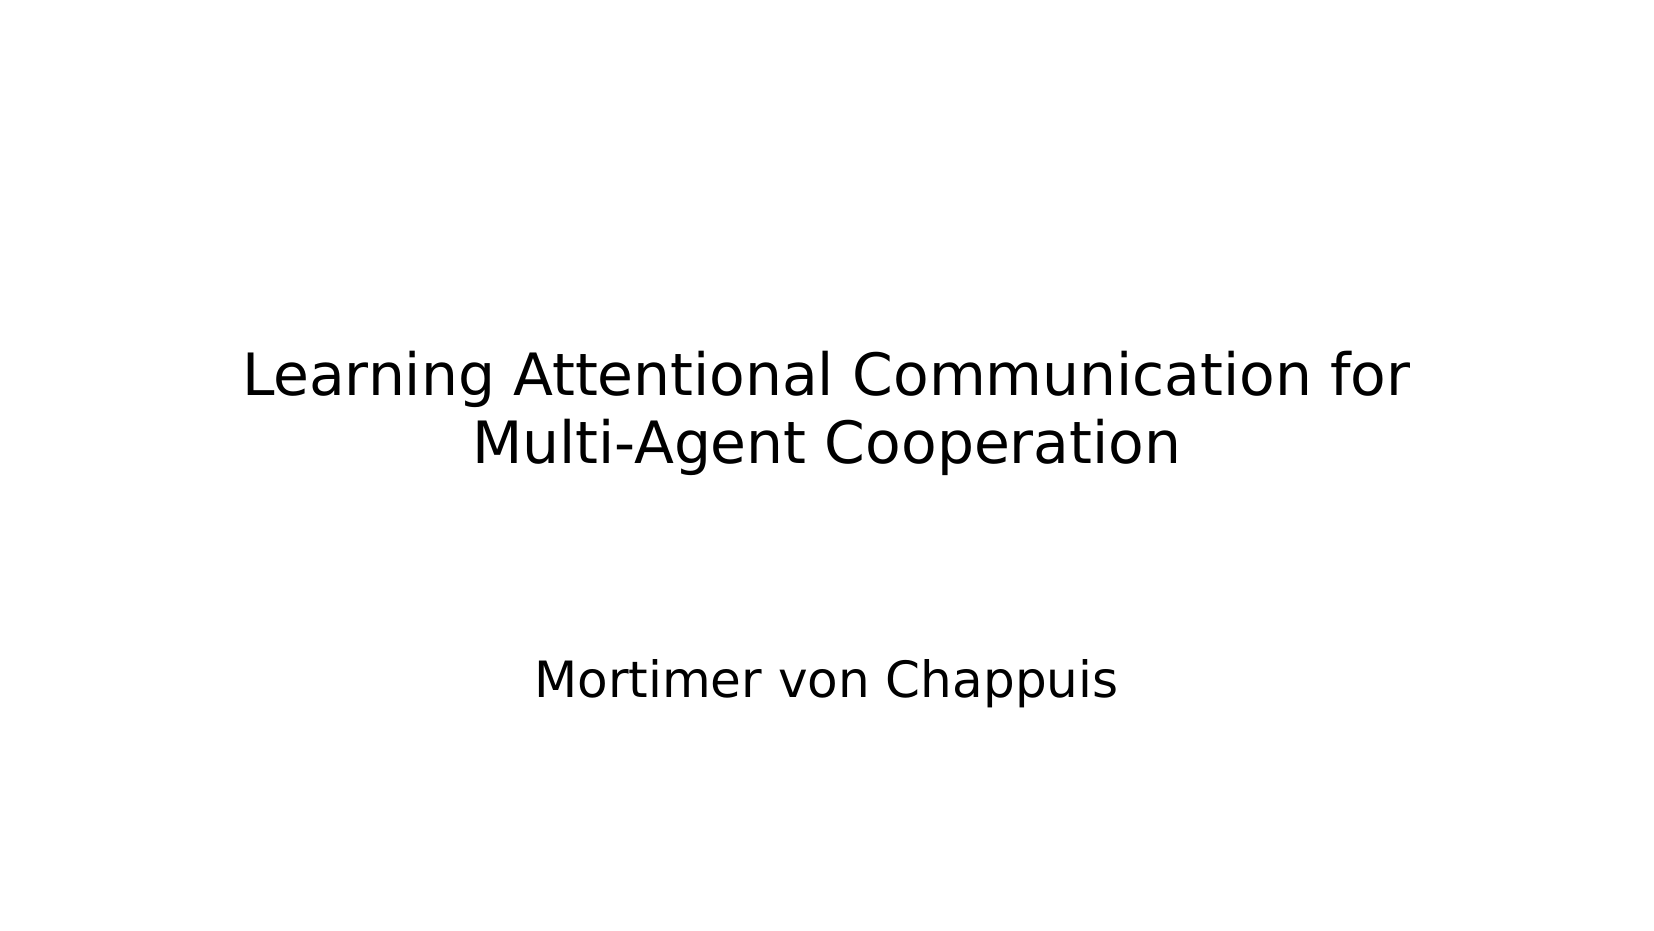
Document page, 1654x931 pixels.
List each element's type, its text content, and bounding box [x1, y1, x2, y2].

subtitle Mortimer von Chappuis [82, 490, 1571, 870]
title Learning Attentional Communication for Multi-Agent Cooperation [82, 332, 1571, 488]
